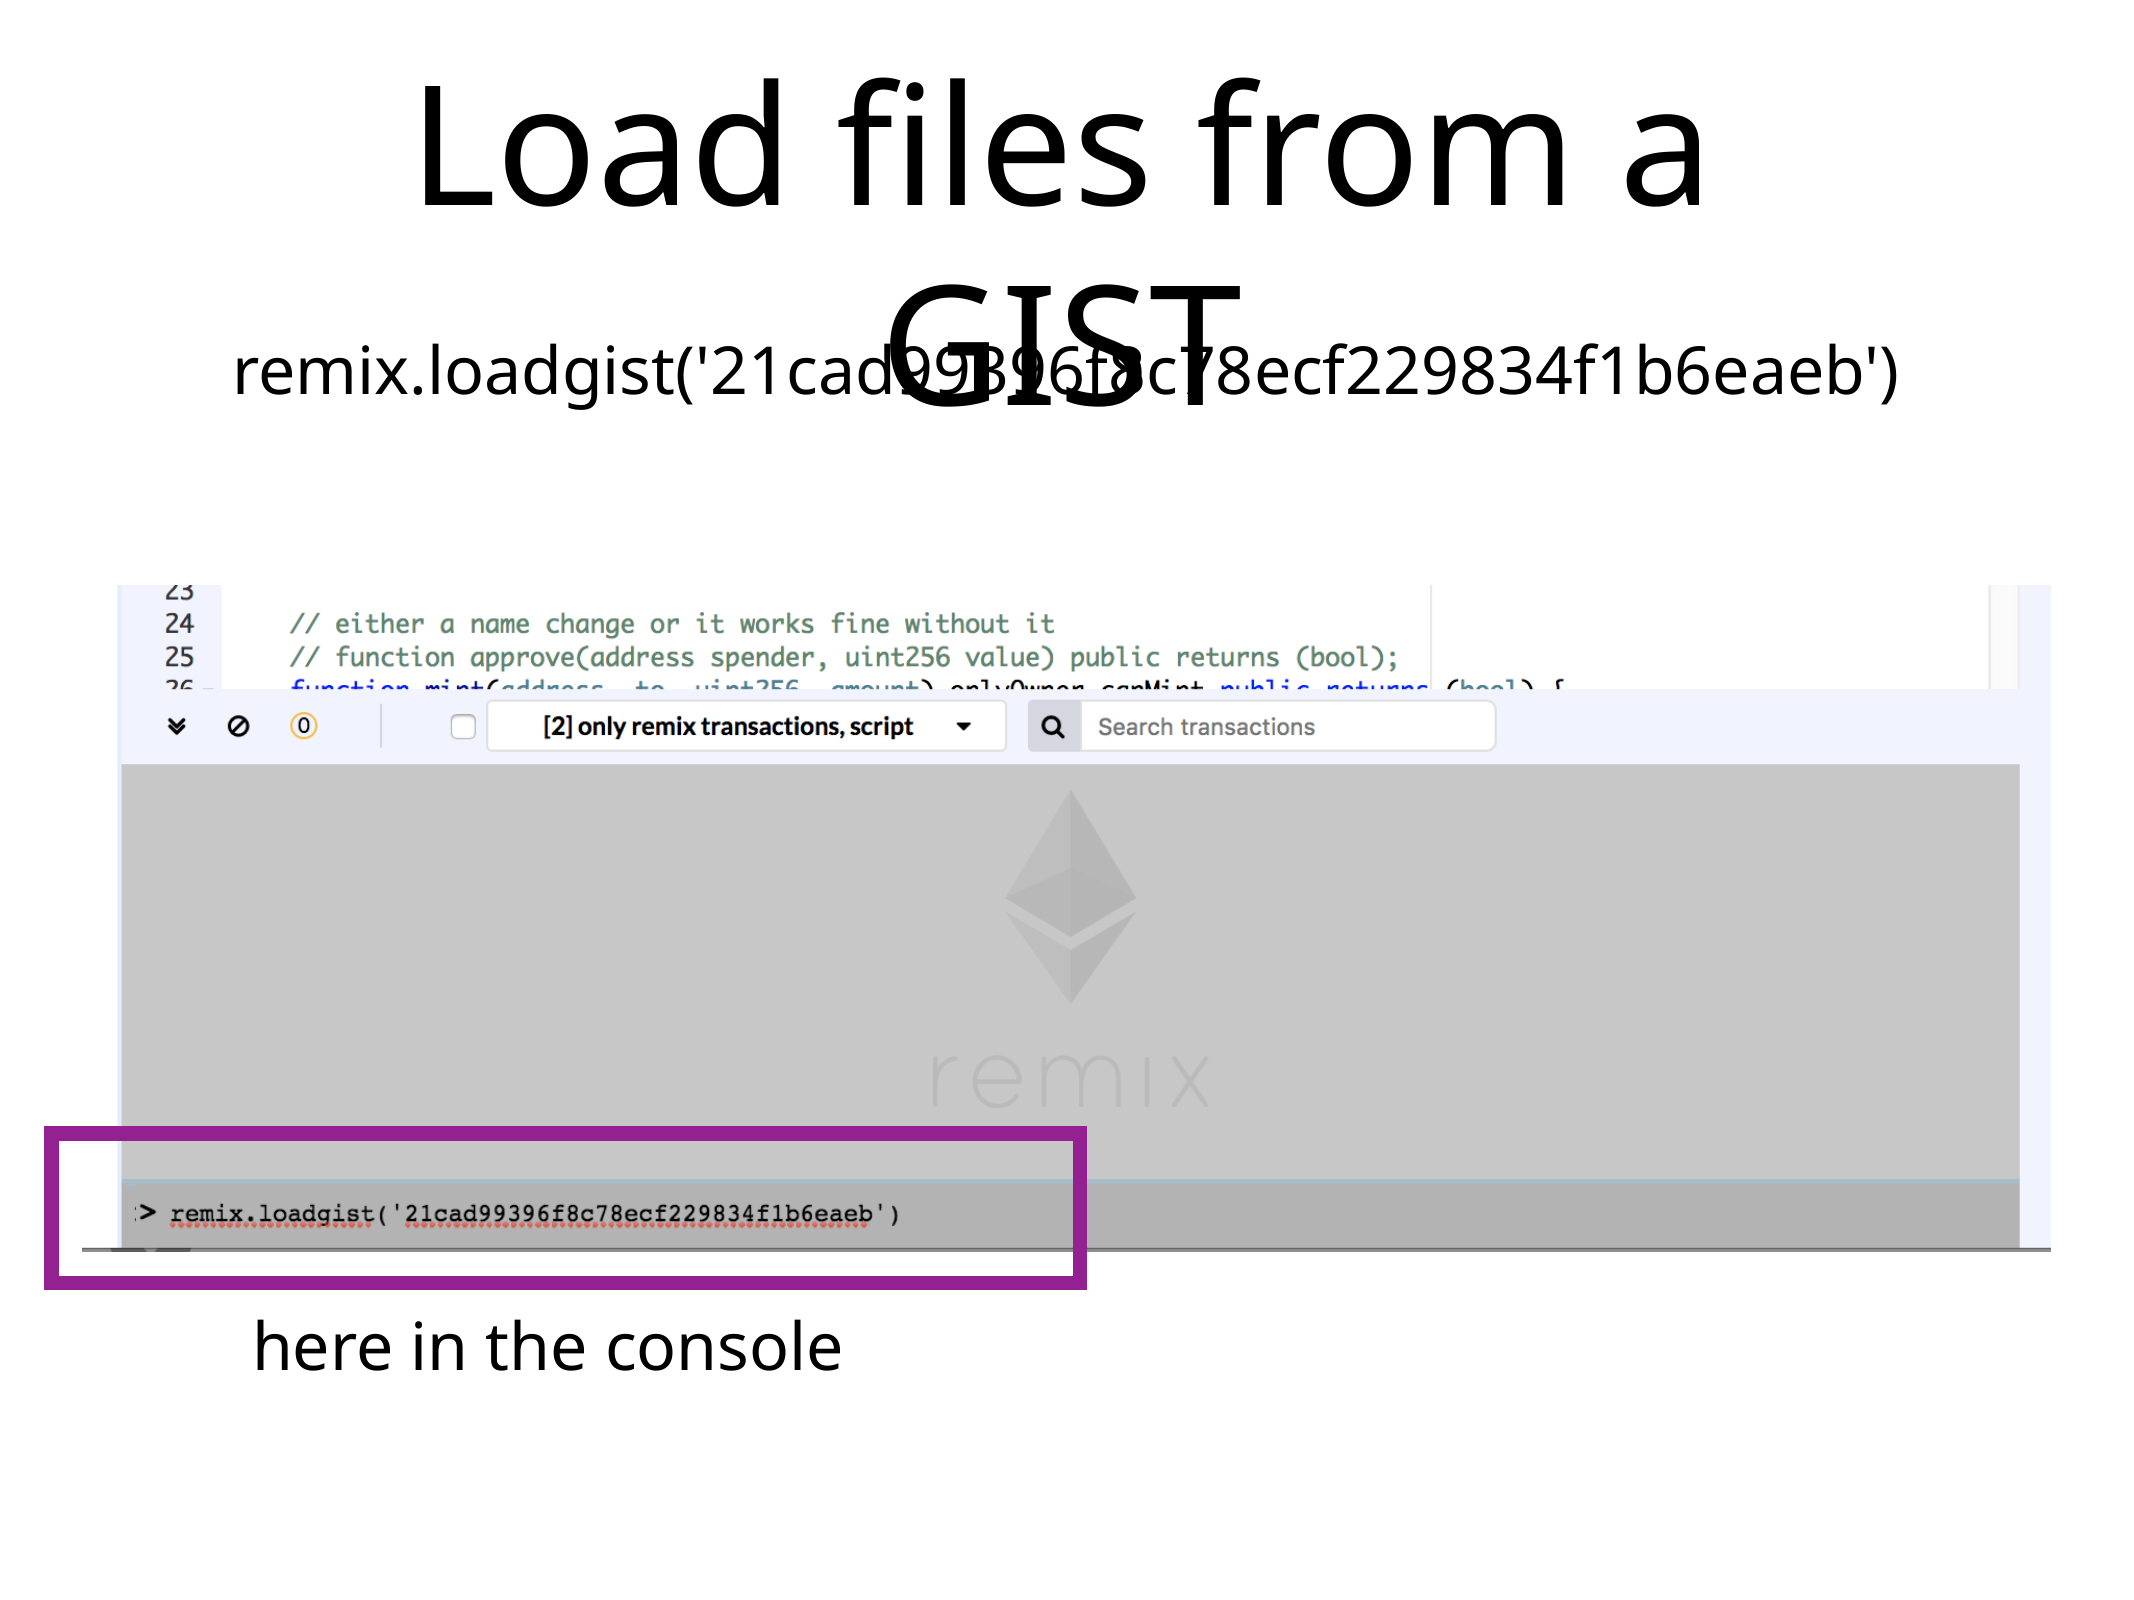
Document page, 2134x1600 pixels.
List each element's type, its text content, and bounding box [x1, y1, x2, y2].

title Load files from a GIST [203, 31, 1921, 256]
picture [82, 585, 2051, 1253]
subtitle remix.loadgist('21cad99396f8c78ecf229834f1b6eaeb') [208, 320, 1925, 507]
picture [82, 1141, 1073, 1253]
text_box here in the console [0, 1295, 1407, 1482]
